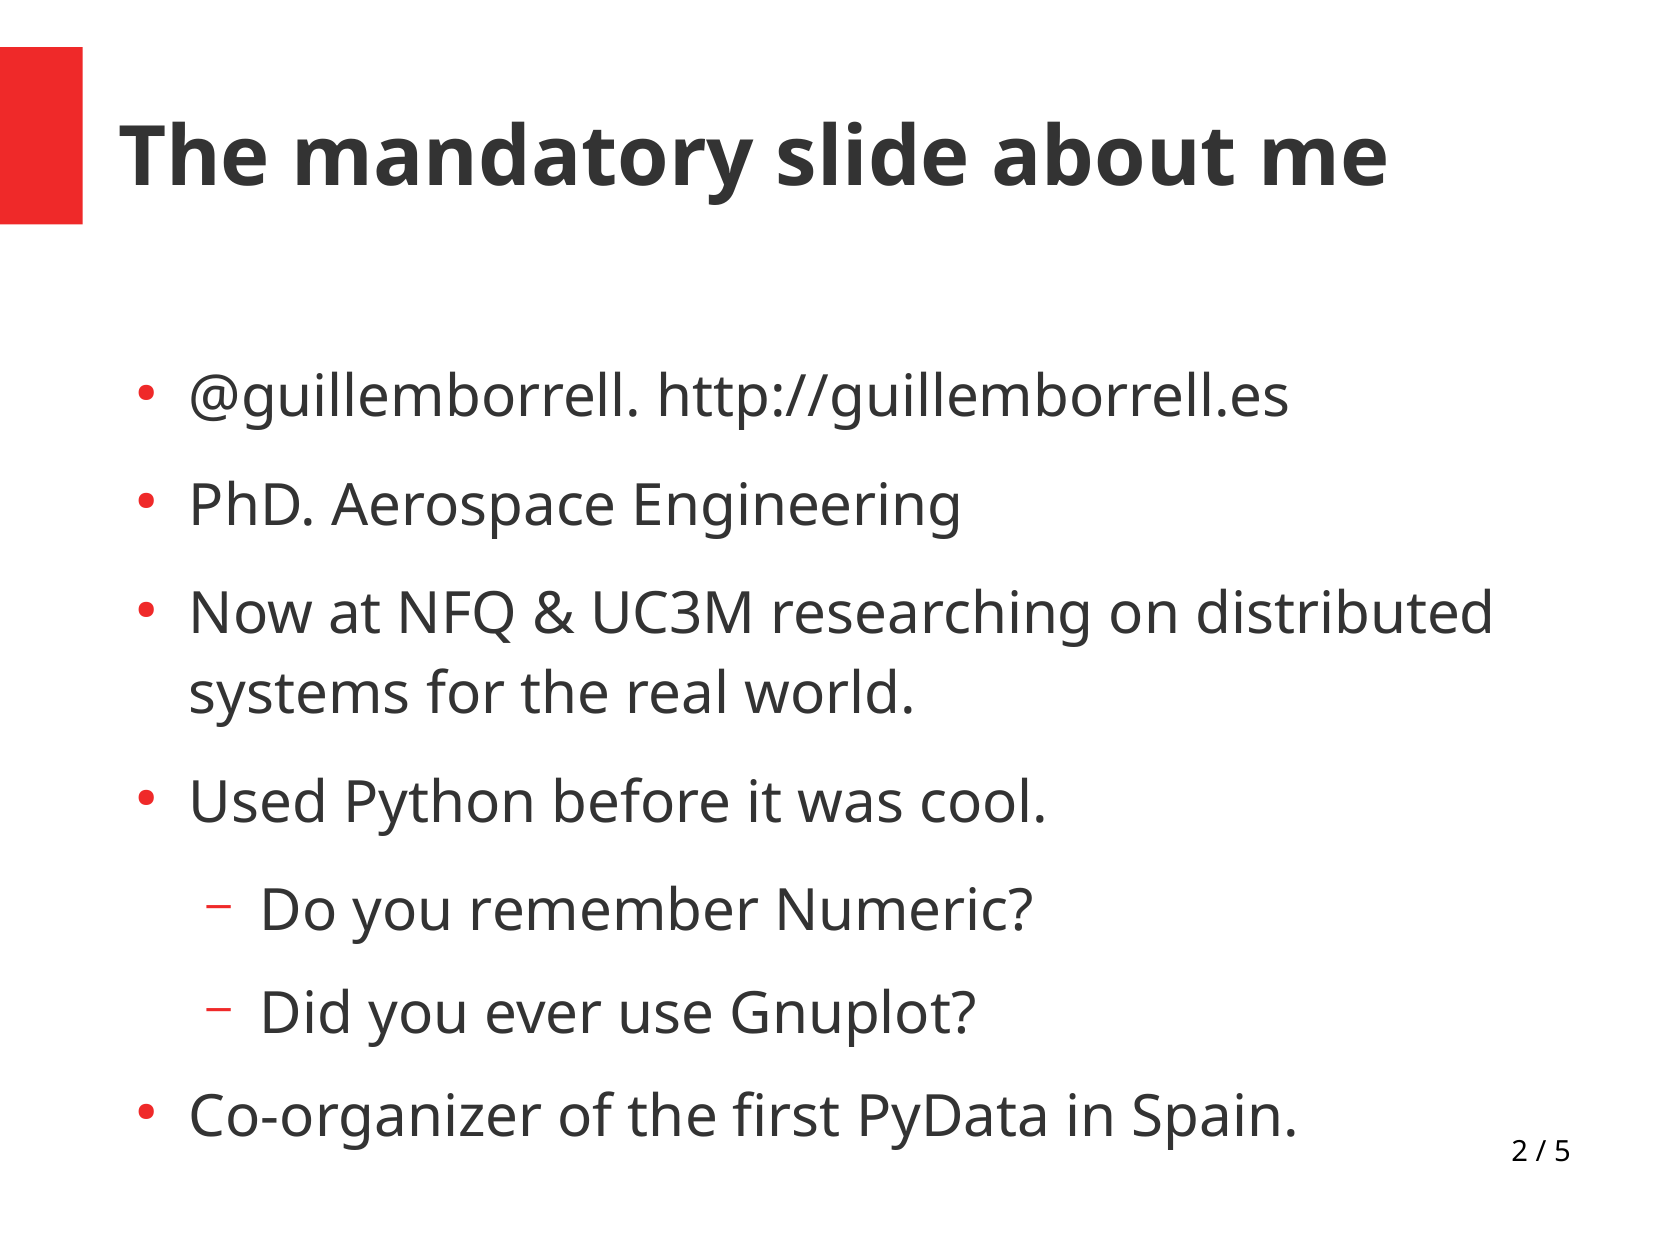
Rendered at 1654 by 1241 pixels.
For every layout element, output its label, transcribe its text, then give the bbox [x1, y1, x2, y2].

title The mandatory slide about me [118, 49, 1571, 257]
list @guillemborrell. http://guillemborrell.es PhD. Aerospace Engineering Now at NFQ & UC3M researching on distributed systems for the real world. Used Python before it was cool. Do you remember Numeric? Did you ever use Gnuplot? Co-organizer of the first PyData in Spain. [118, 354, 1536, 1074]
